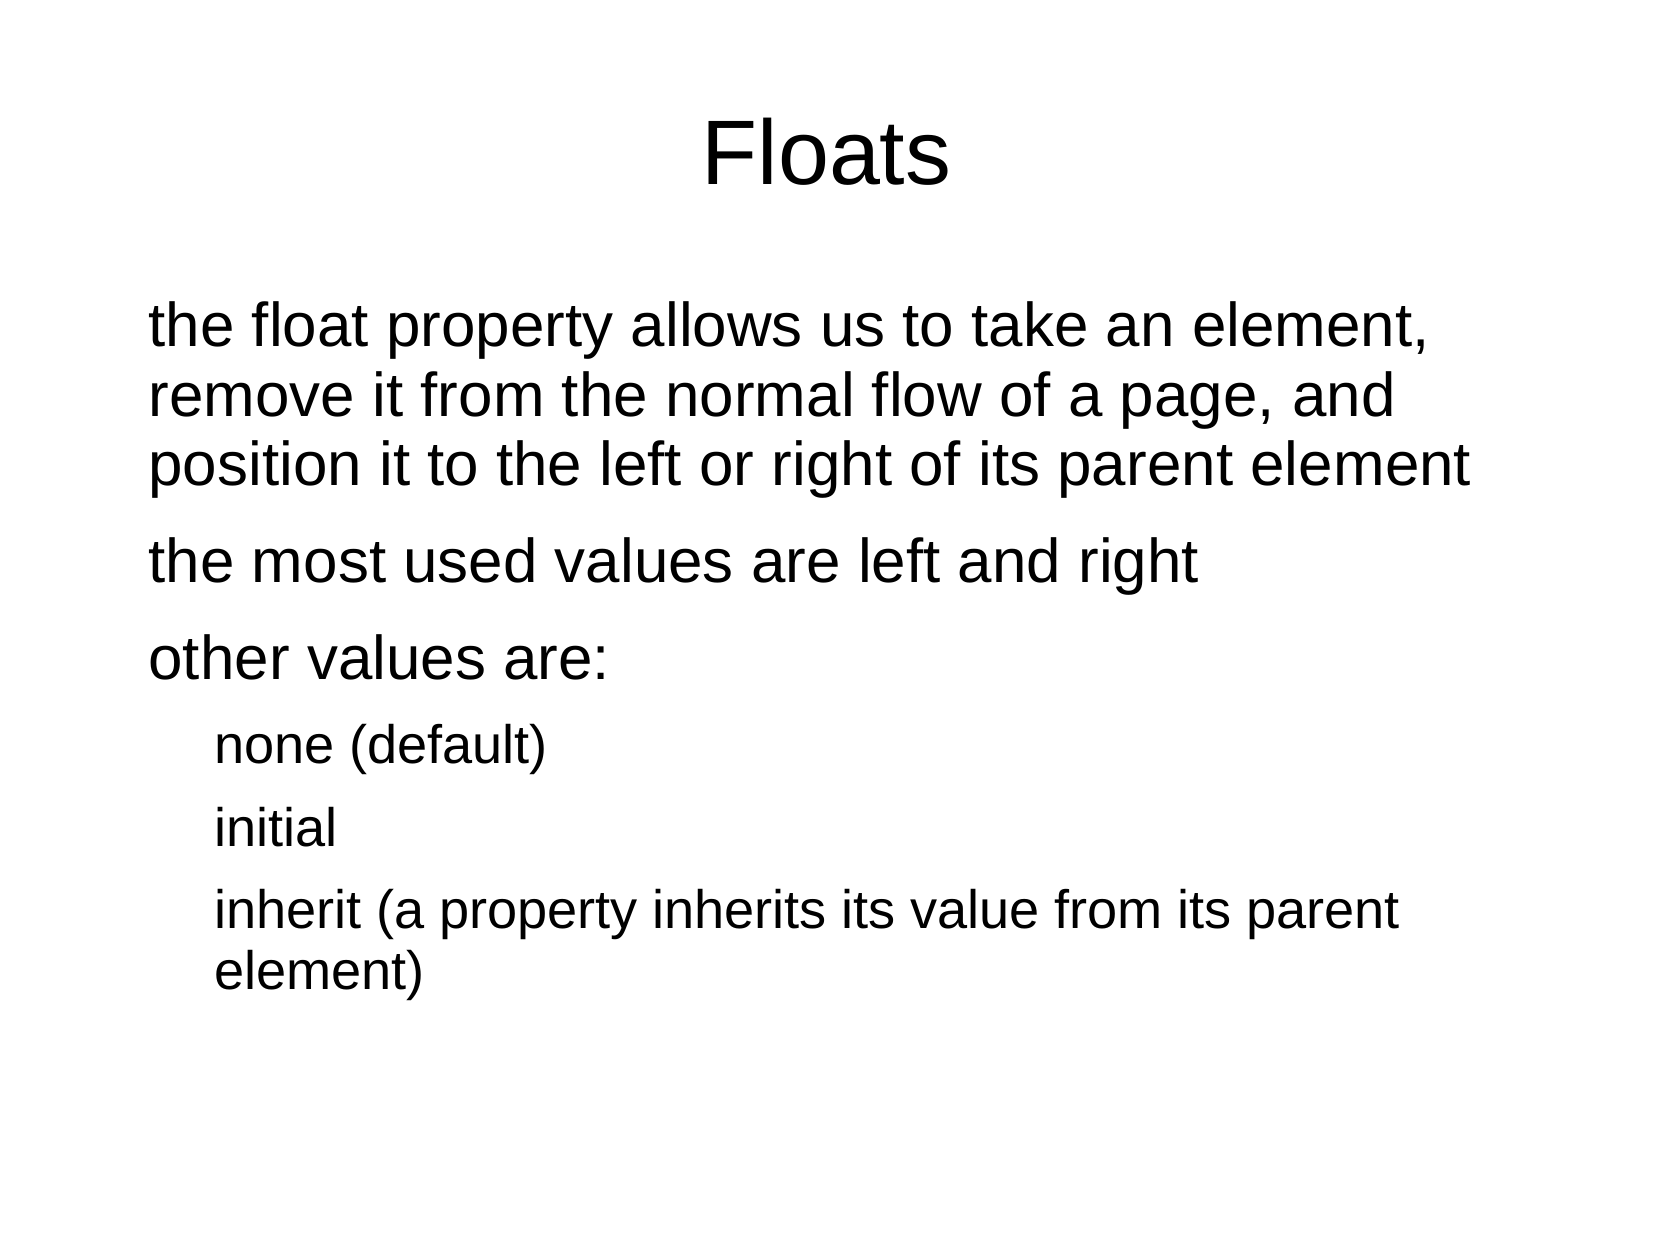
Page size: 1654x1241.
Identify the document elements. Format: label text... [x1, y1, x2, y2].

list the float property allows us to take an element, remove it from the normal flow of a page, and position it to the left or right of its parent element the most used values are left and right other values are: none (default) initial inherit (a property inherits its value from its parent element) [82, 290, 1571, 1010]
title Floats [82, 49, 1571, 257]
